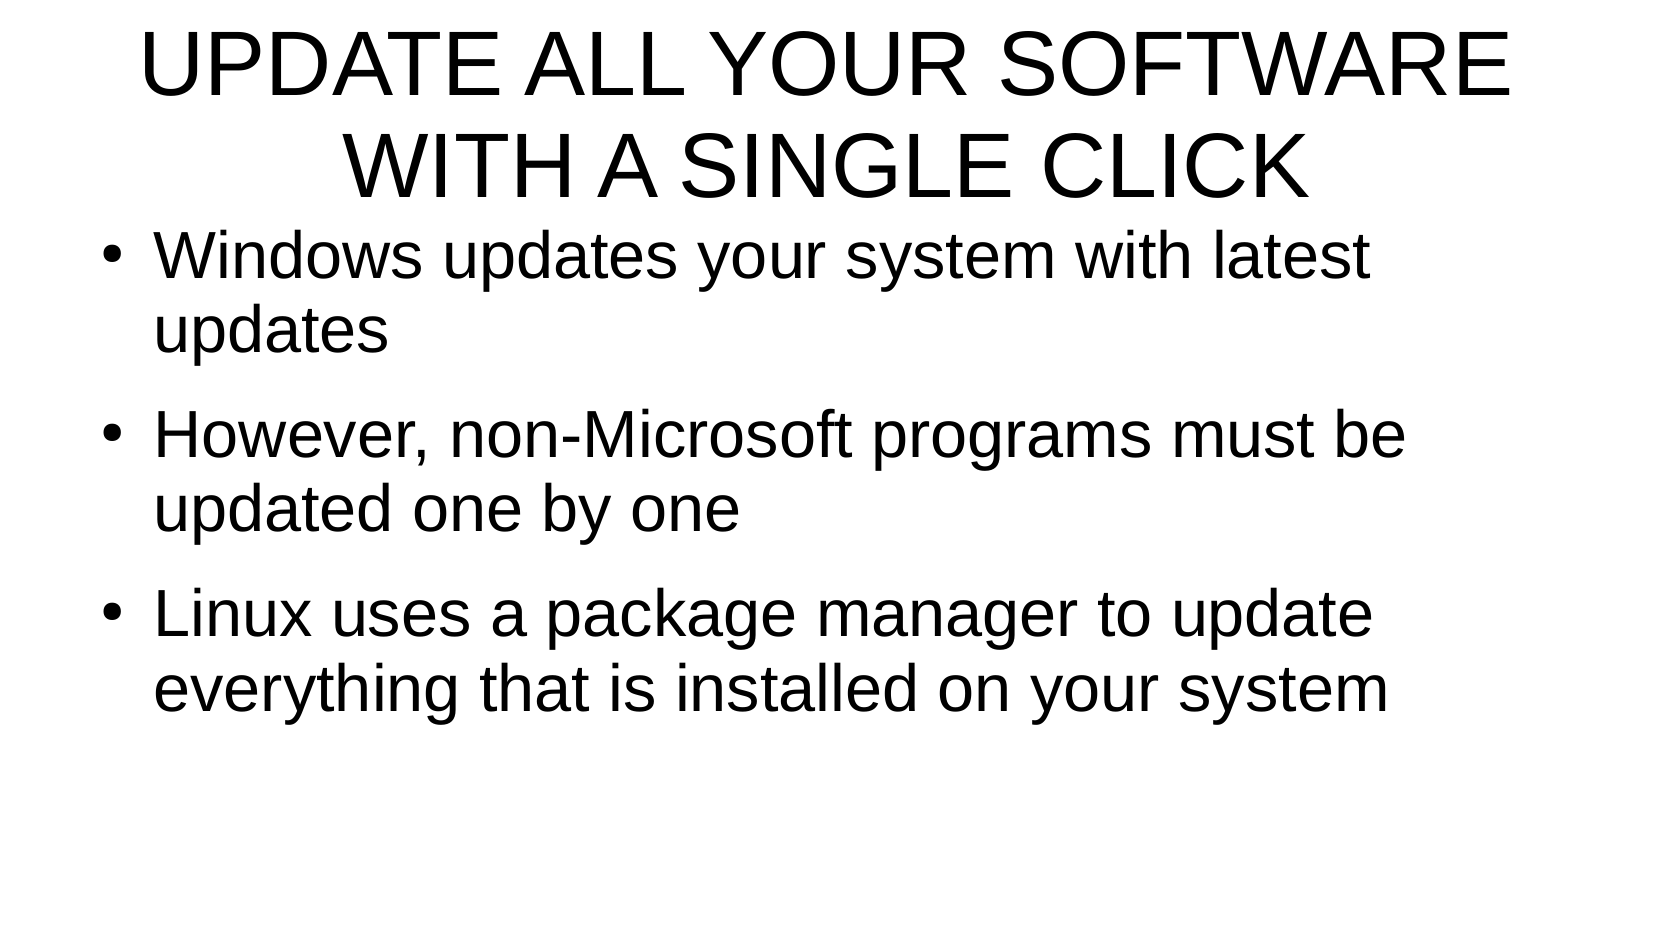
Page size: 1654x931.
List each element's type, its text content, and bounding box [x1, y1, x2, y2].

title UPDATE ALL YOUR SOFTWARE WITH A SINGLE CLICK [82, 12, 1571, 217]
list Windows updates your system with latest updates However, non-Microsoft programs must be updated one by one Linux uses a package manager to update everything that is installed on your system [82, 217, 1571, 758]
